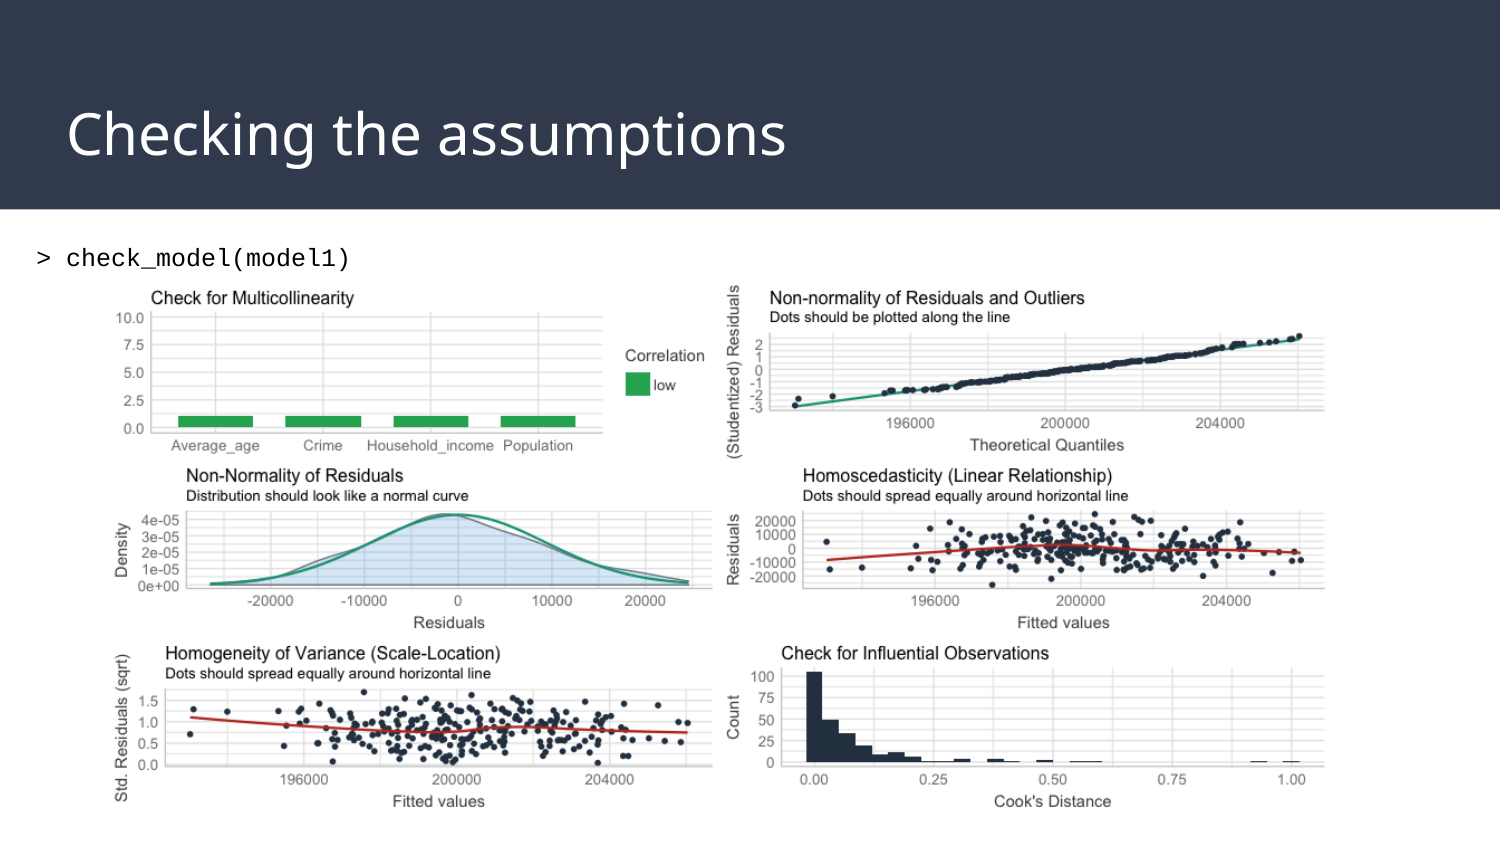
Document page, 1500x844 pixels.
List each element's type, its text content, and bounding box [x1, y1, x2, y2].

text_box > check_model(model1) [21, 226, 1419, 284]
title Checking the assumptions [51, 82, 1449, 185]
picture [108, 283, 1332, 817]
